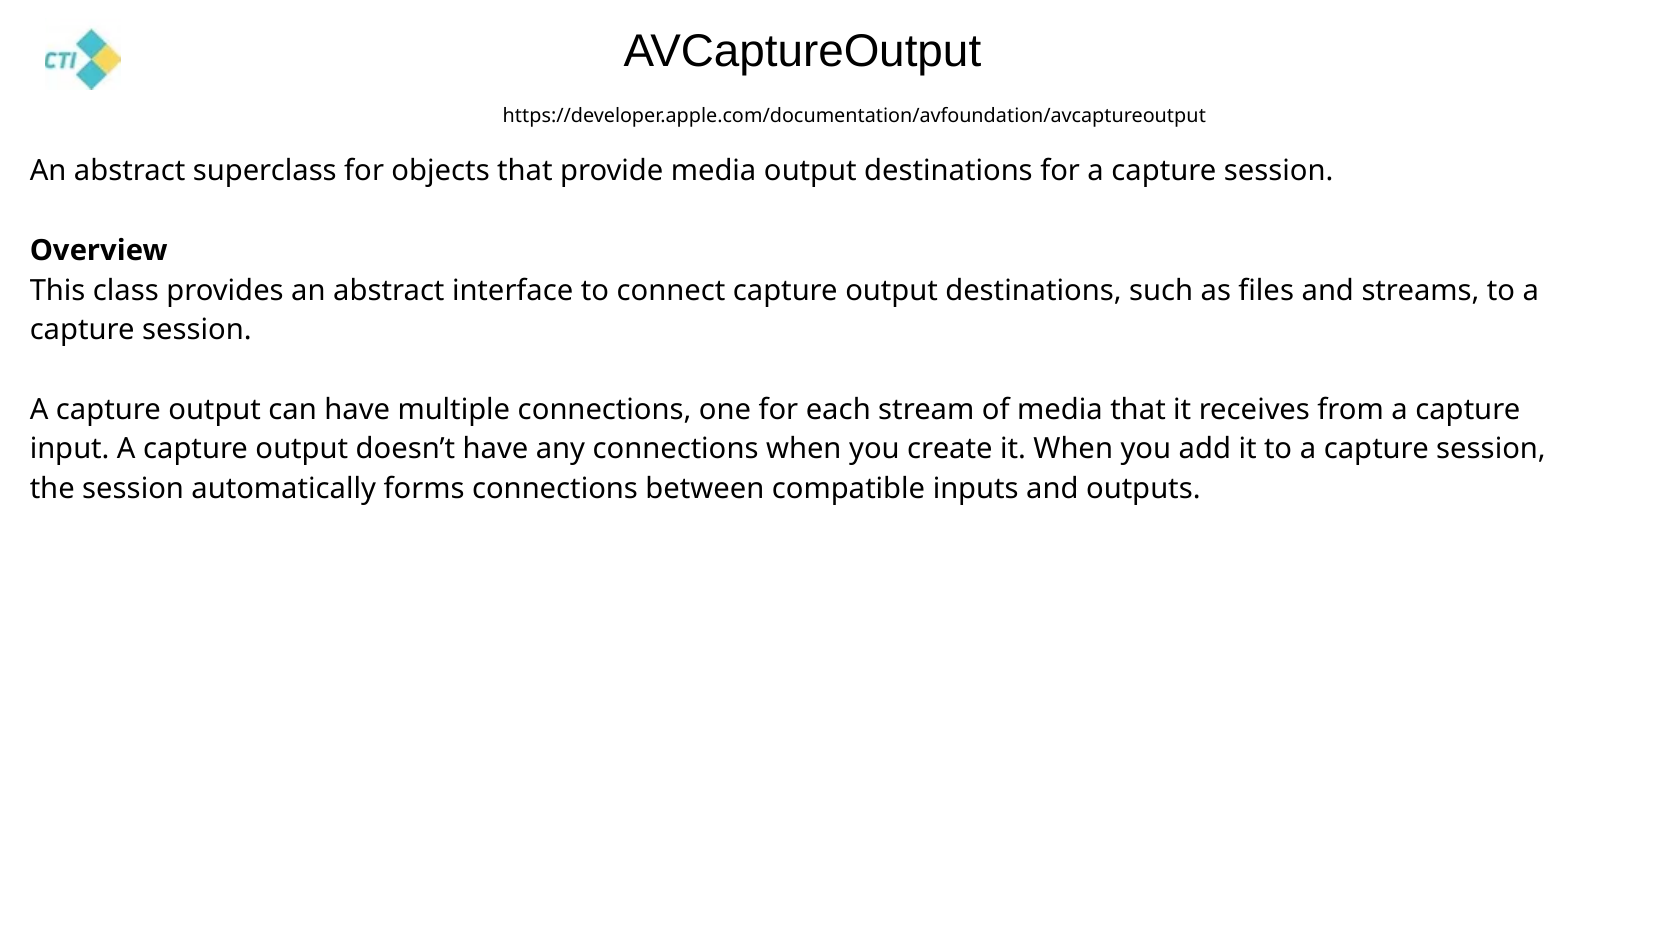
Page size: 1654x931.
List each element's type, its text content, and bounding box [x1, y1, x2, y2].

text_box AVCaptureOutput [225, 17, 1381, 136]
text_box https://developer.apple.com/documentation/avfoundation/avcaptureoutput [487, 93, 1456, 142]
picture [45, 18, 121, 91]
text_box An abstract superclass for objects that provide media output destinations for a capture session. Overview This class provides an abstract interface to connect capture output destinations, such as files and streams, to a capture session. A capture output can have multiple connections, one for each stream of media that it receives from a capture input. A capture output doesn’t have any connections when you create it. When you add it to a capture session, the session automatically forms connections between compatible inputs and outputs. [15, 142, 1591, 916]
